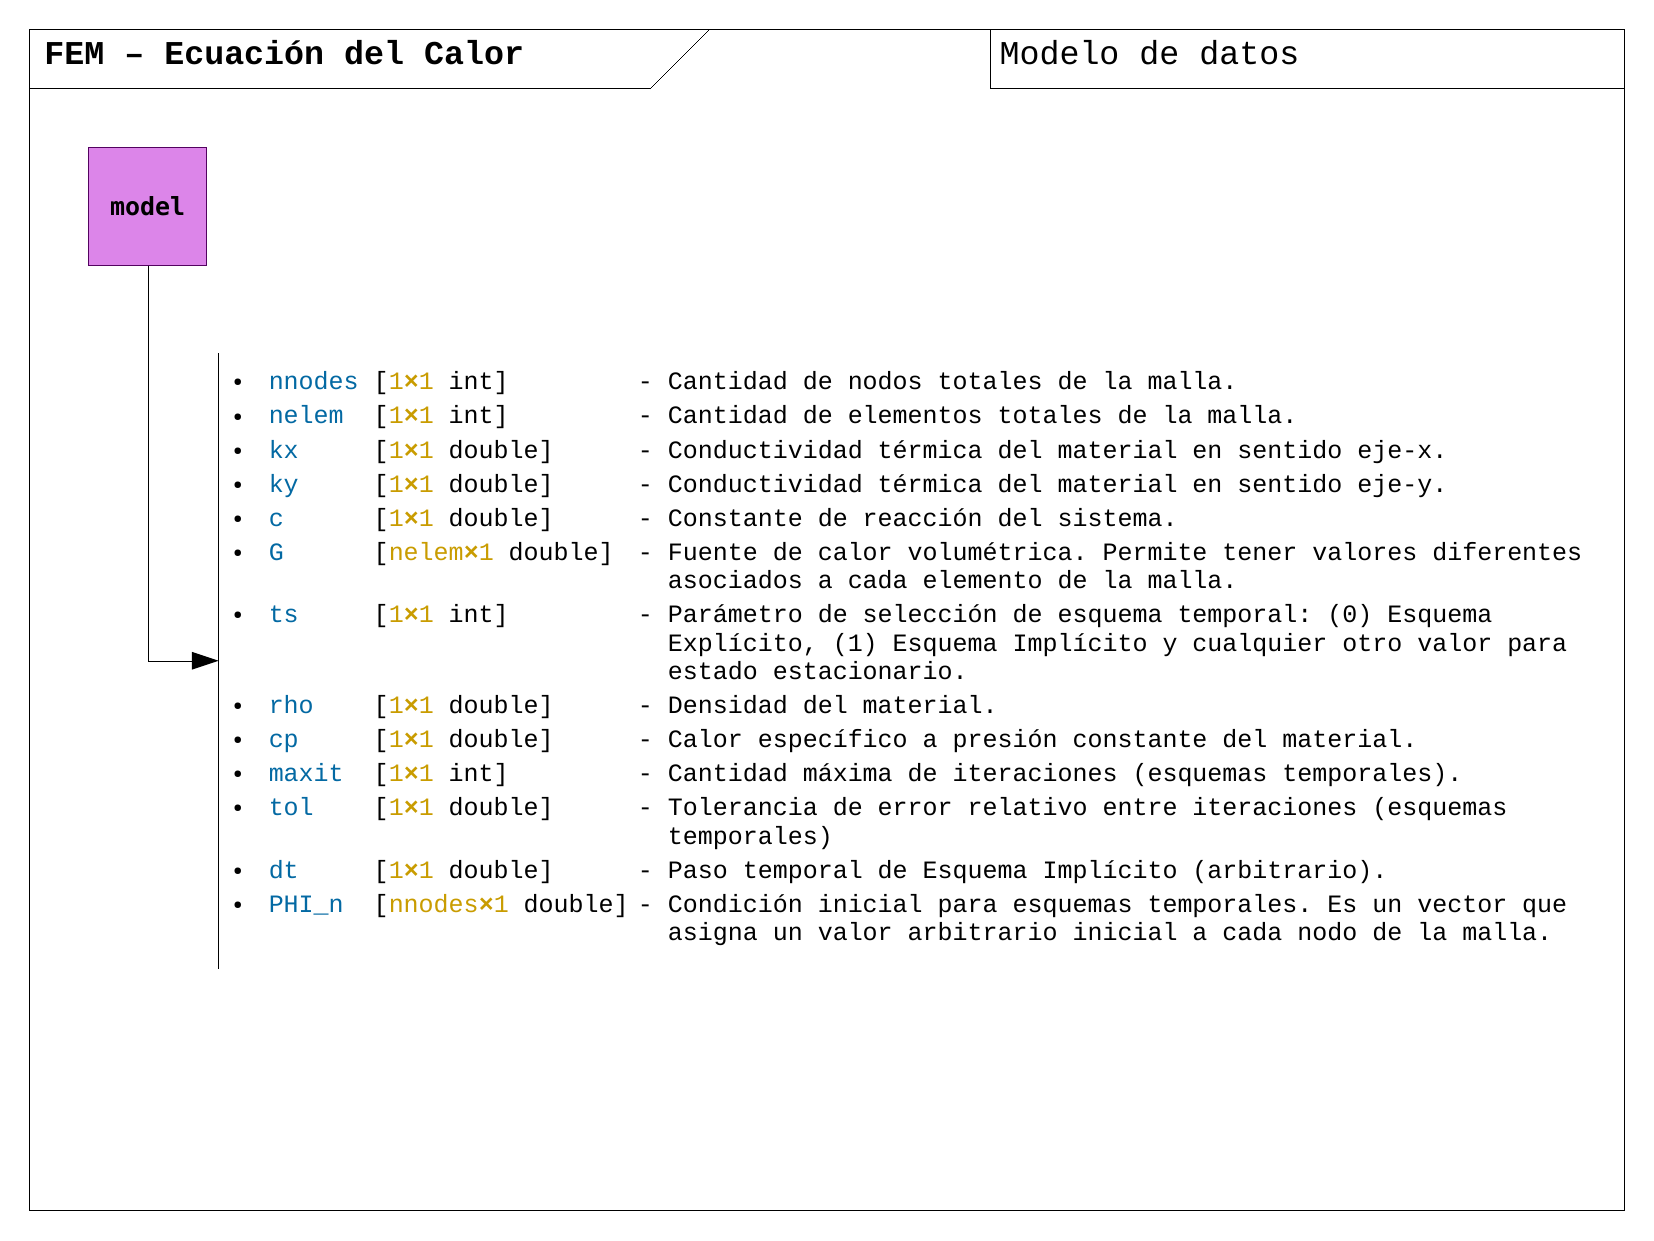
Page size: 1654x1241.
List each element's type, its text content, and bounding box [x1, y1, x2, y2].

text_box model [88, 147, 207, 266]
text_box Modelo de datos [955, 29, 1635, 94]
text_box nnodes [1×1 int] - Cantidad de nodos totales de la malla. nelem [1×1 int] - Cantidad de elementos totales de la malla. kx [1×1 double] - Conductividad térmica del material en sentido eje-x. ky [1×1 double] - Conductividad térmica del material en sentido eje-y. c [1×1 double] - Constante de reacción del sistema. G [nelem×1 double] - Fuente de calor volumétrica. Permite tener valores diferentes asociados a cada elemento de la malla. ts [1×1 int] - Parámetro de selección de esquema temporal: (0) Esquema Explícito, (1) Esquema Implícito y cualquier otro valor para estado estacionario. rho [1×1 double] - Densidad del material. cp [1×1 double] - Calor específico a presión constante del material. maxit [1×1 int] - Cantidad máxima de iteraciones (esquemas temporales). tol [1×1 double] - Tolerancia de error relativo entre iteraciones (esquemas temporales) dt [1×1 double] - Paso temporal de Esquema Implícito (arbitrario). PHI_n [nnodes×1 double] - Condición inicial para esquemas temporales. Es un vector que asigna un valor arbitrario inicial a cada nodo de la malla. [219, 361, 1625, 956]
text_box FEM – Ecuación del Calor [29, 29, 709, 83]
